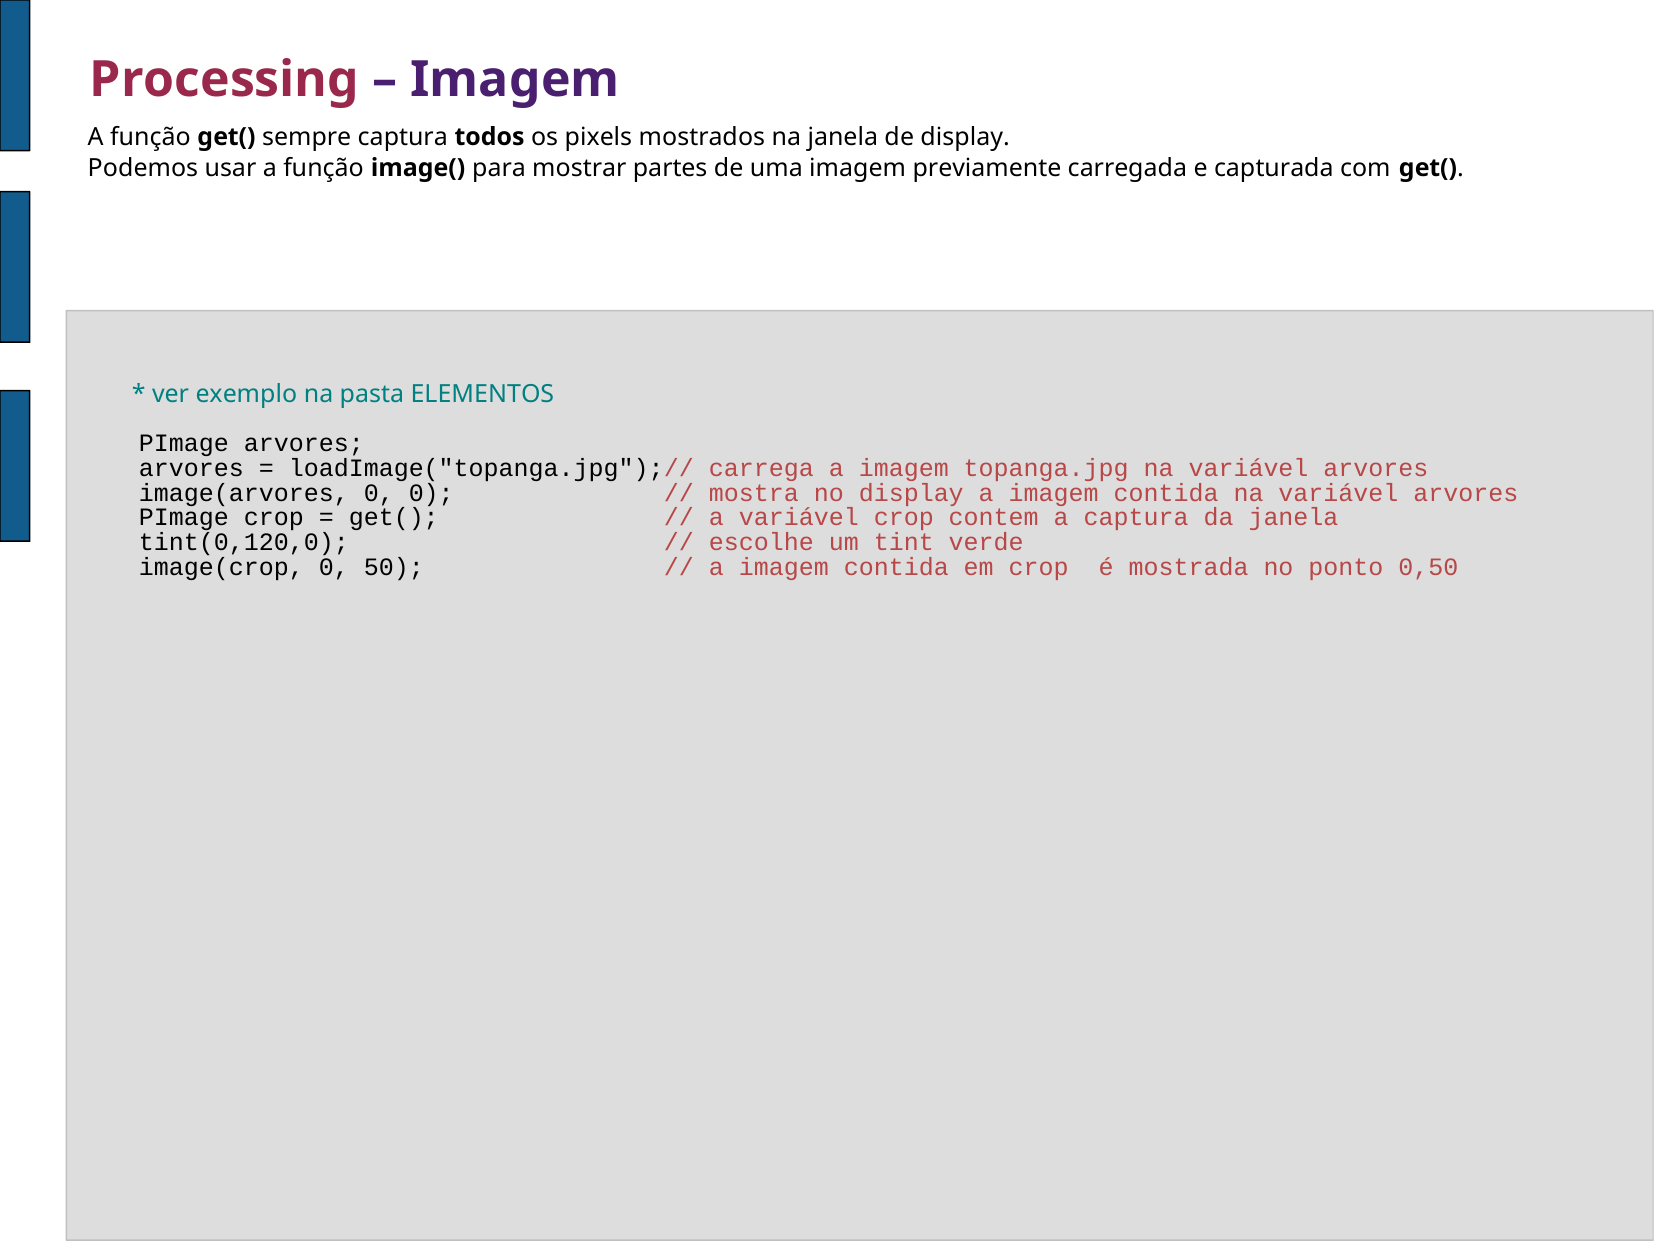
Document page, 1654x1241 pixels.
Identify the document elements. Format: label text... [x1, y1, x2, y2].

text_box * ver exemplo na pasta ELEMENTOS [117, 370, 606, 416]
text_box PImage arvores; arvores = loadImage("topanga.jpg");// carrega a imagem topanga.jpg na variável arvores image(arvores, 0, 0); // mostra no display a imagem contida na variável arvores PImage crop = get(); // a variável crop contem a captura da janela tint(0,120,0); // escolhe um tint verde image(crop, 0, 50); // a imagem contida em crop é mostrada no ponto 0,50 [124, 337, 1613, 1128]
text_box A função get() sempre captura todos os pixels mostrados na janela de display. Podemos usar a função image() para mostrar partes de uma imagem previamente carregada e capturada com get(). [72, 112, 1613, 188]
text_box Processing – Imagem [75, 37, 1501, 112]
